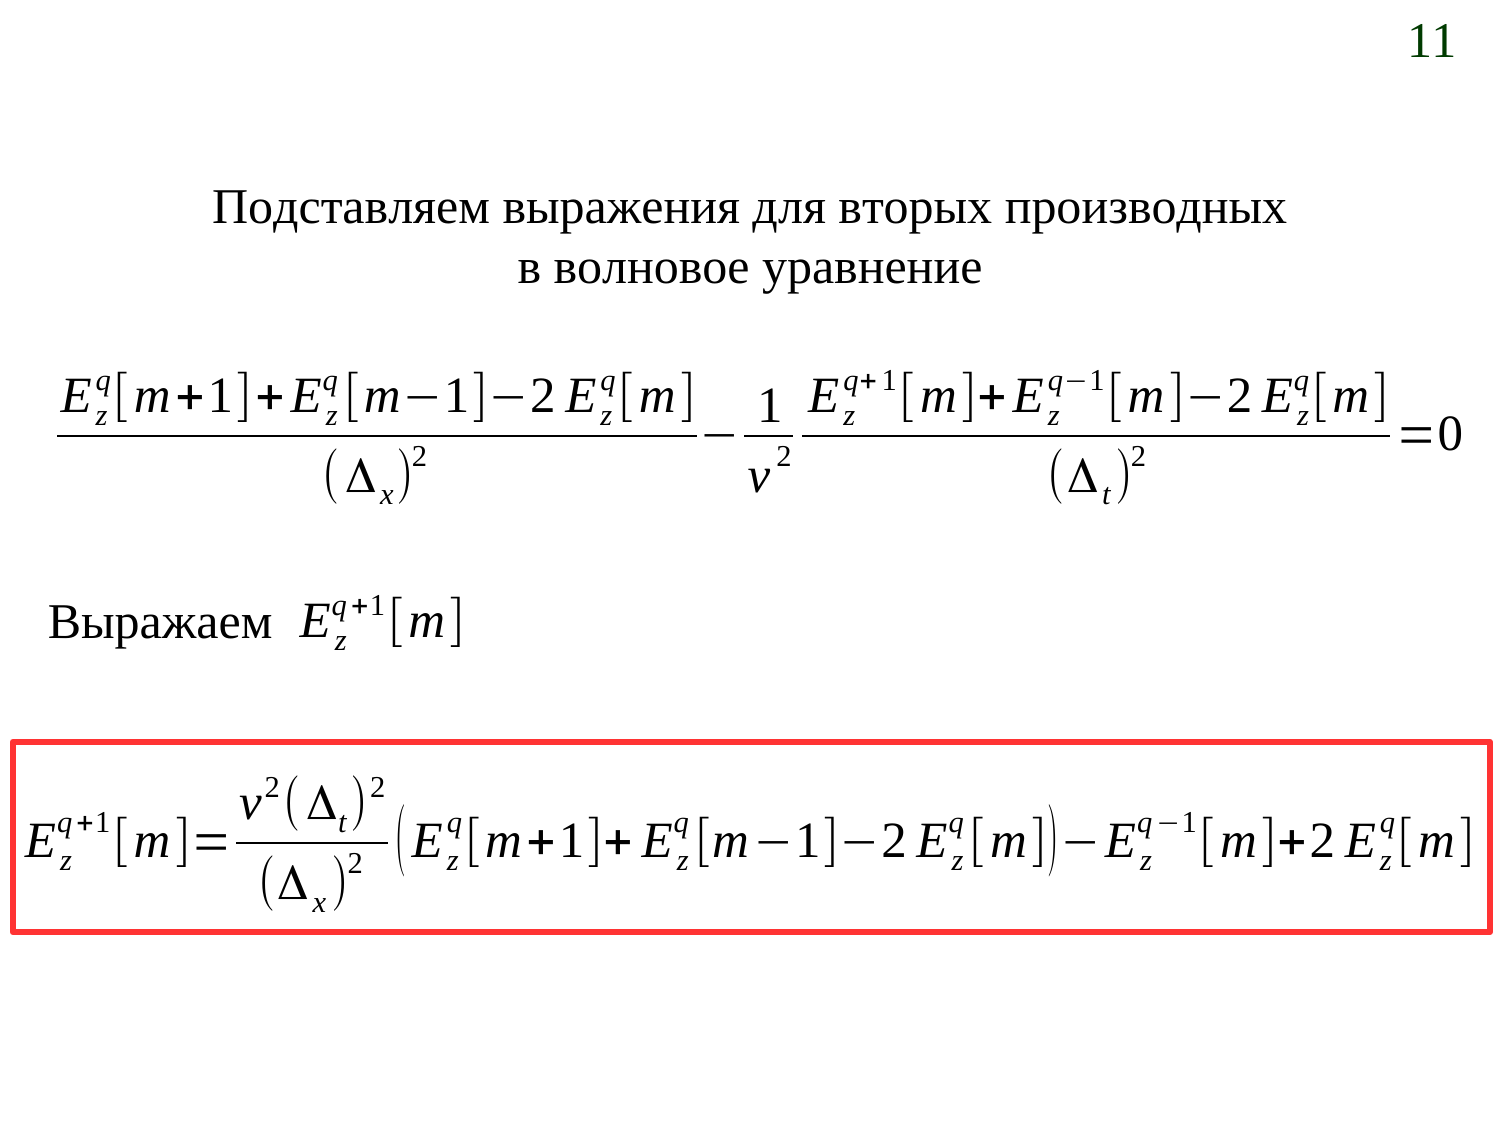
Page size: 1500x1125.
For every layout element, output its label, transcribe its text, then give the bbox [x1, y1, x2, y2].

chart [16, 768, 1486, 918]
chart [41, 361, 1477, 511]
text_box Выражаем [33, 580, 301, 656]
text_box Подставляем выражения для вторых производных в волновое уравнение [197, 166, 1303, 302]
chart [283, 586, 477, 658]
